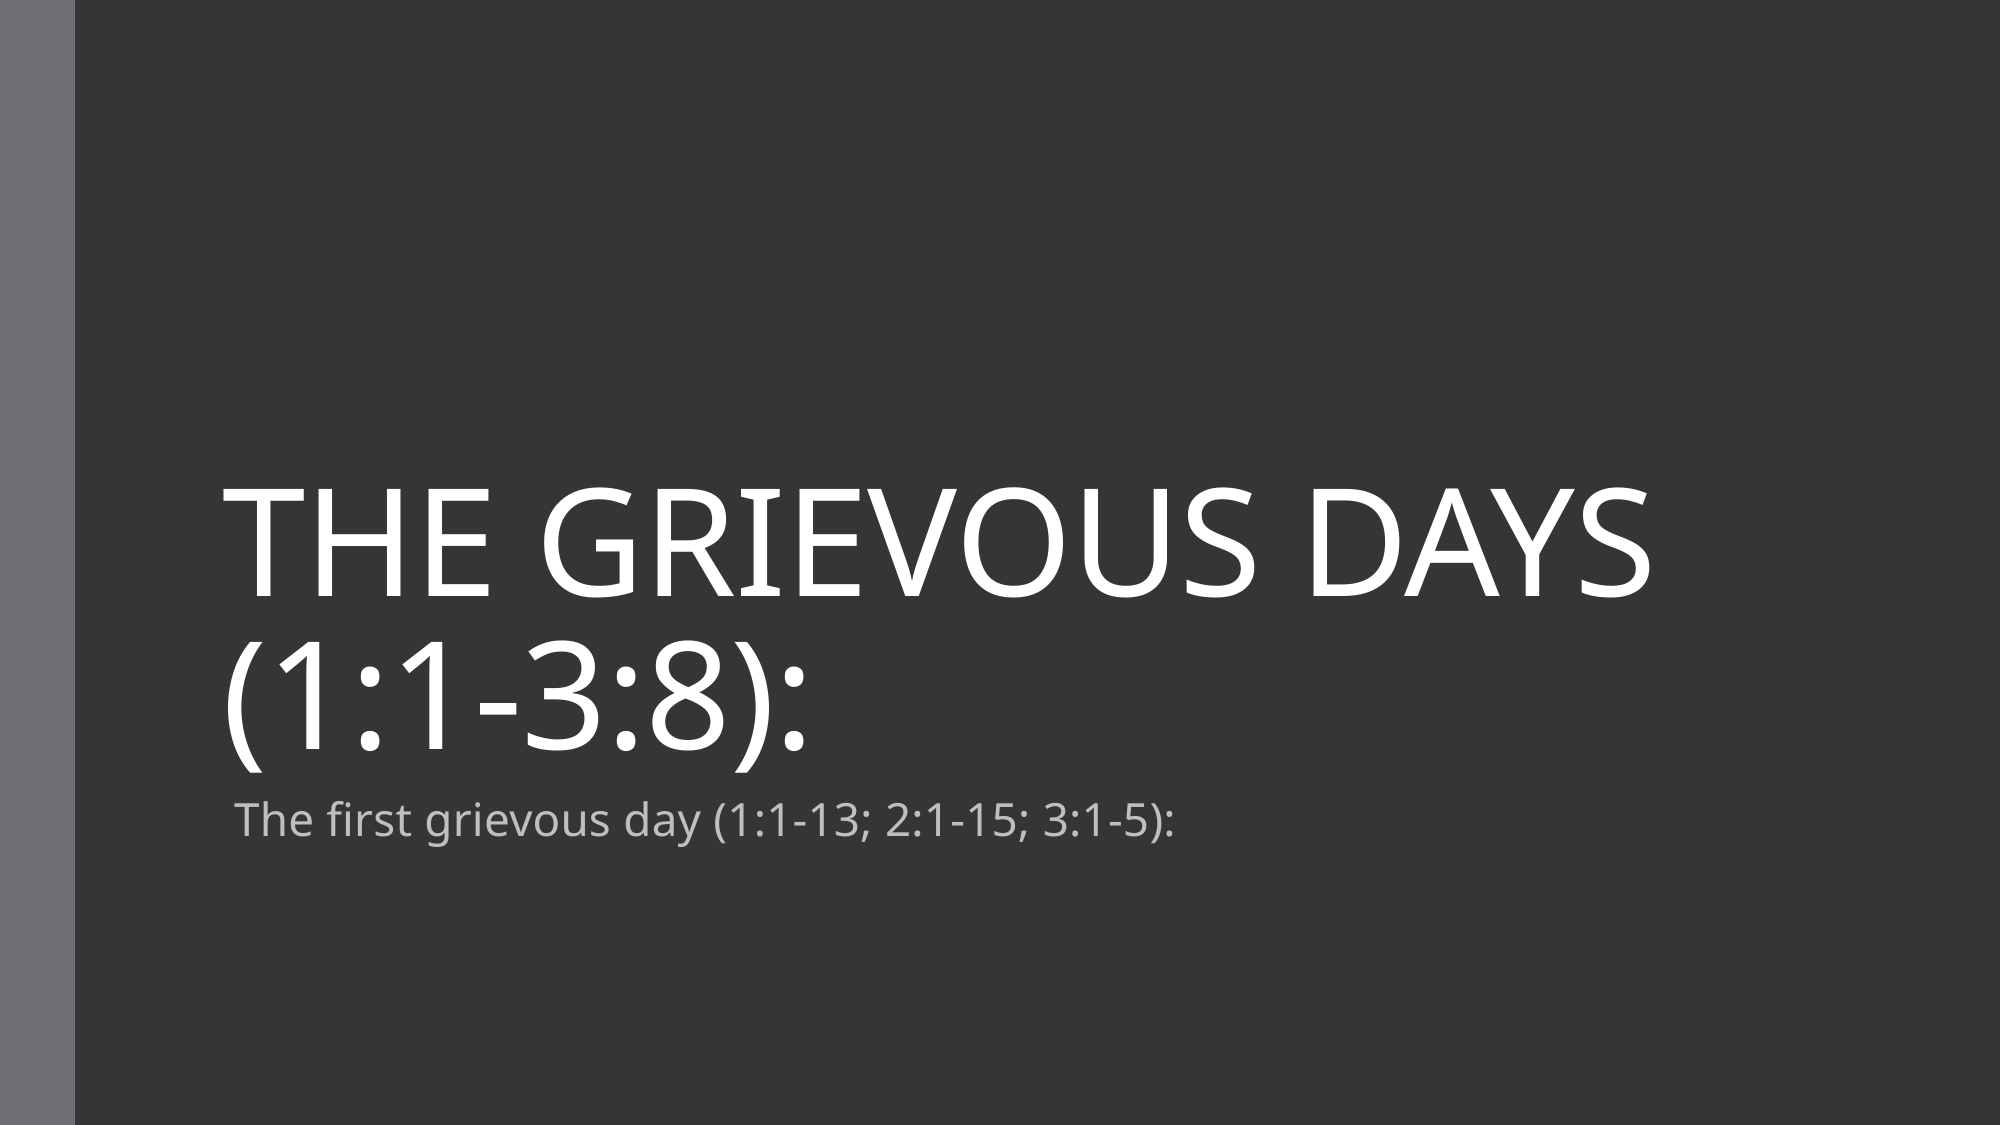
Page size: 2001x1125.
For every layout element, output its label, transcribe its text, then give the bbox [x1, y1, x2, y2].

title THE GRIEVOUS DAYS (1:1-3:8): [206, 124, 1752, 787]
subtitle The first grievous day (1:1-13; 2:1-15; 3:1-5): [206, 787, 1752, 1066]
